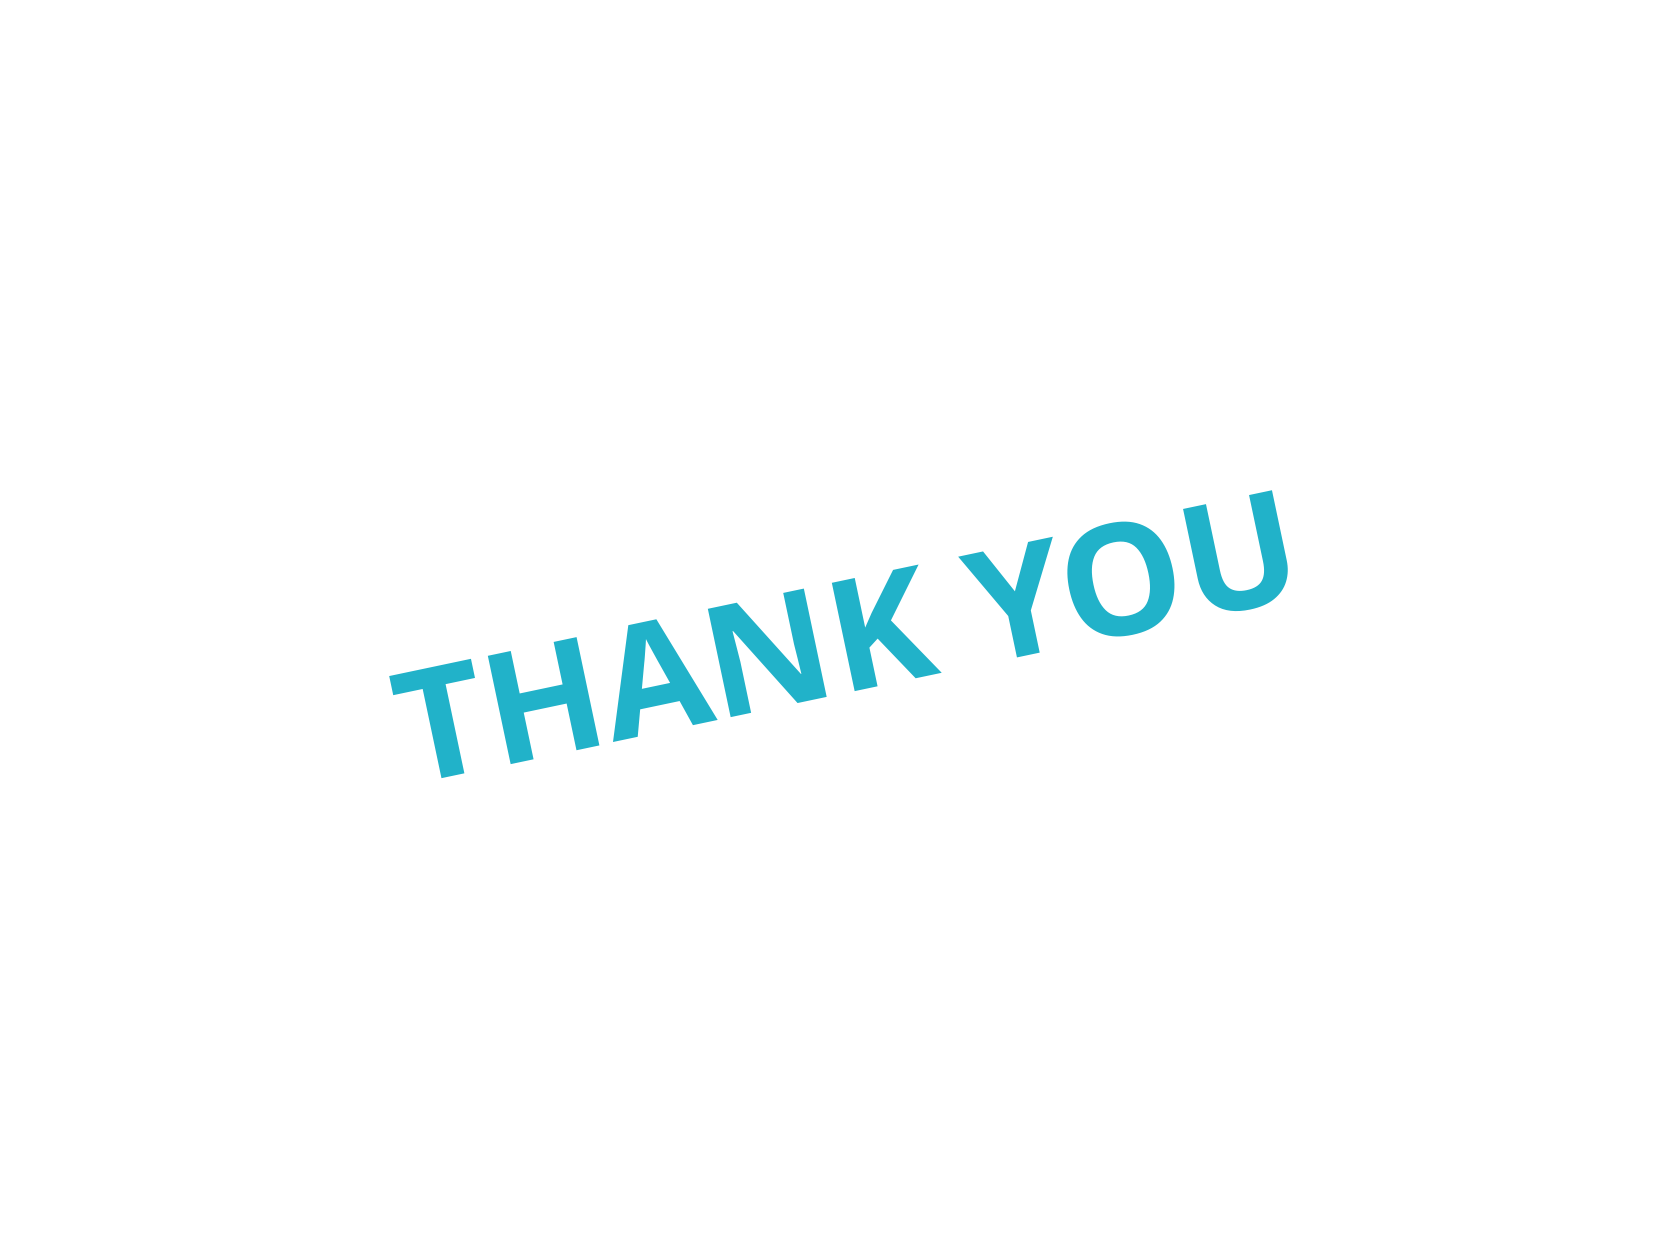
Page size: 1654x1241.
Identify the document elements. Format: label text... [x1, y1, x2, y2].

title THANK YOU [80, 296, 1597, 891]
